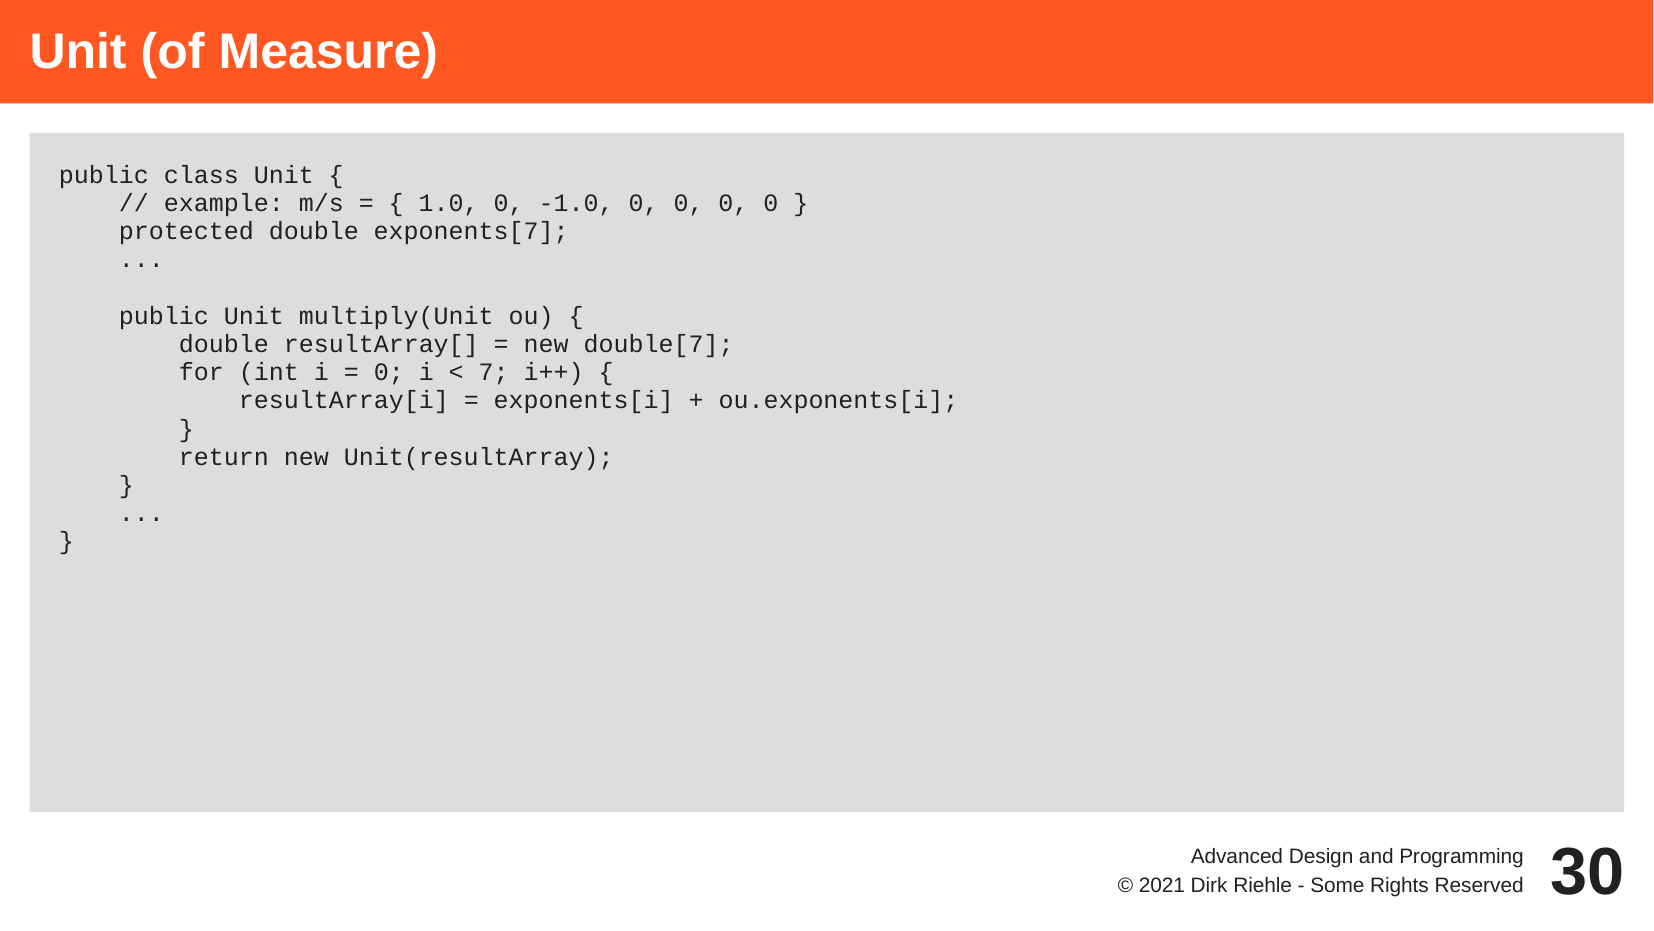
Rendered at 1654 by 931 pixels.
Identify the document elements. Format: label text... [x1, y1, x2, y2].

list public class Unit { // example: m/s = { 1.0, 0, -1.0, 0, 0, 0, 0 } protected double exponents[7]; ... public Unit multiply(Unit ou) { double resultArray[] = new double[7]; for (int i = 0; i < 7; i++) { resultArray[i] = exponents[i] + ou.exponents[i]; } return new Unit(resultArray); } ... } [29, 132, 1625, 813]
title Unit (of Measure) [0, 0, 1654, 104]
